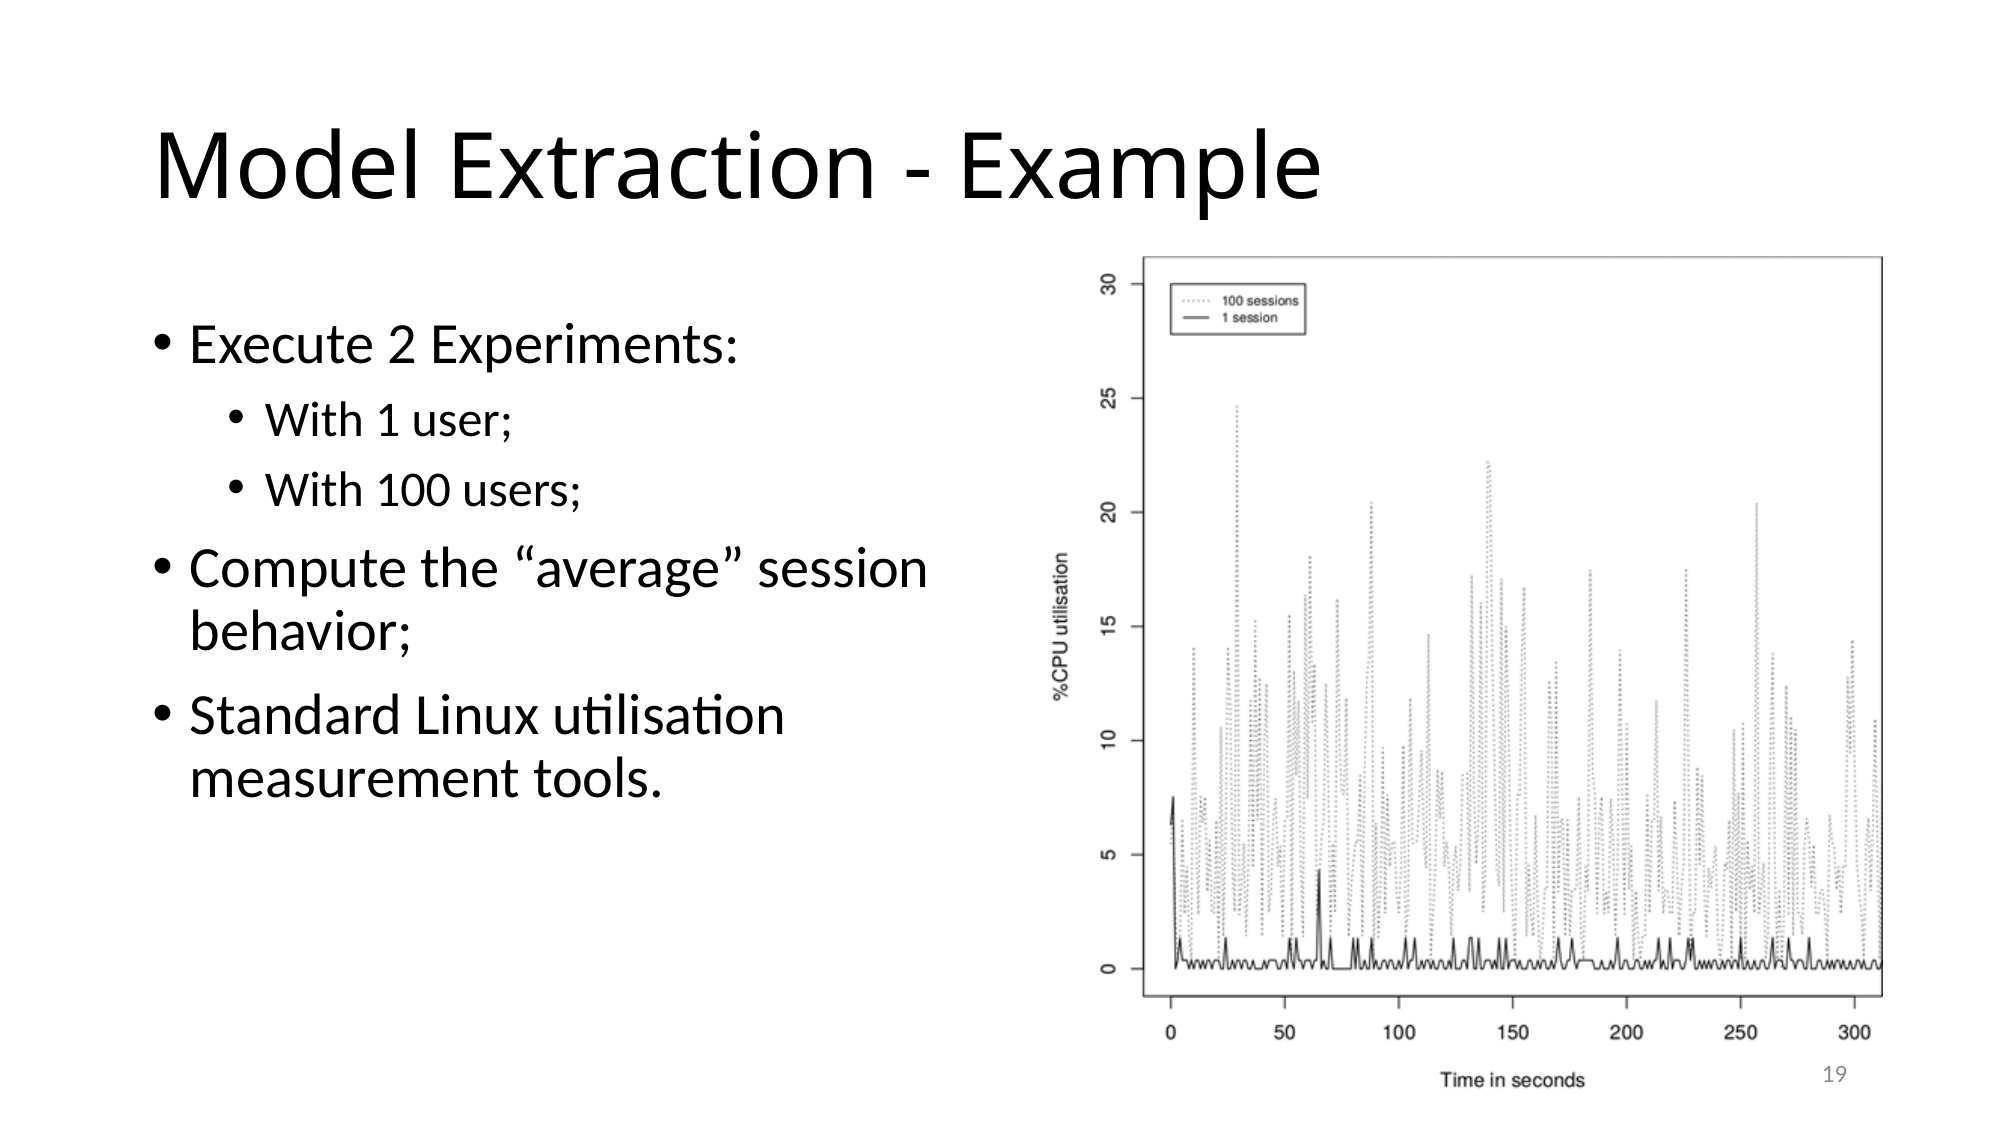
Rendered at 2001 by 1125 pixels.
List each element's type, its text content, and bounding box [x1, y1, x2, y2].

slide_number <number> [1412, 1042, 1863, 1103]
title Model Extraction - Example [137, 59, 1863, 278]
picture [1048, 256, 1883, 1093]
list Execute 2 Experiments: With 1 user; With 100 users; Compute the “average” session behavior; Standard Linux utilisation measurement tools. [137, 305, 960, 1020]
